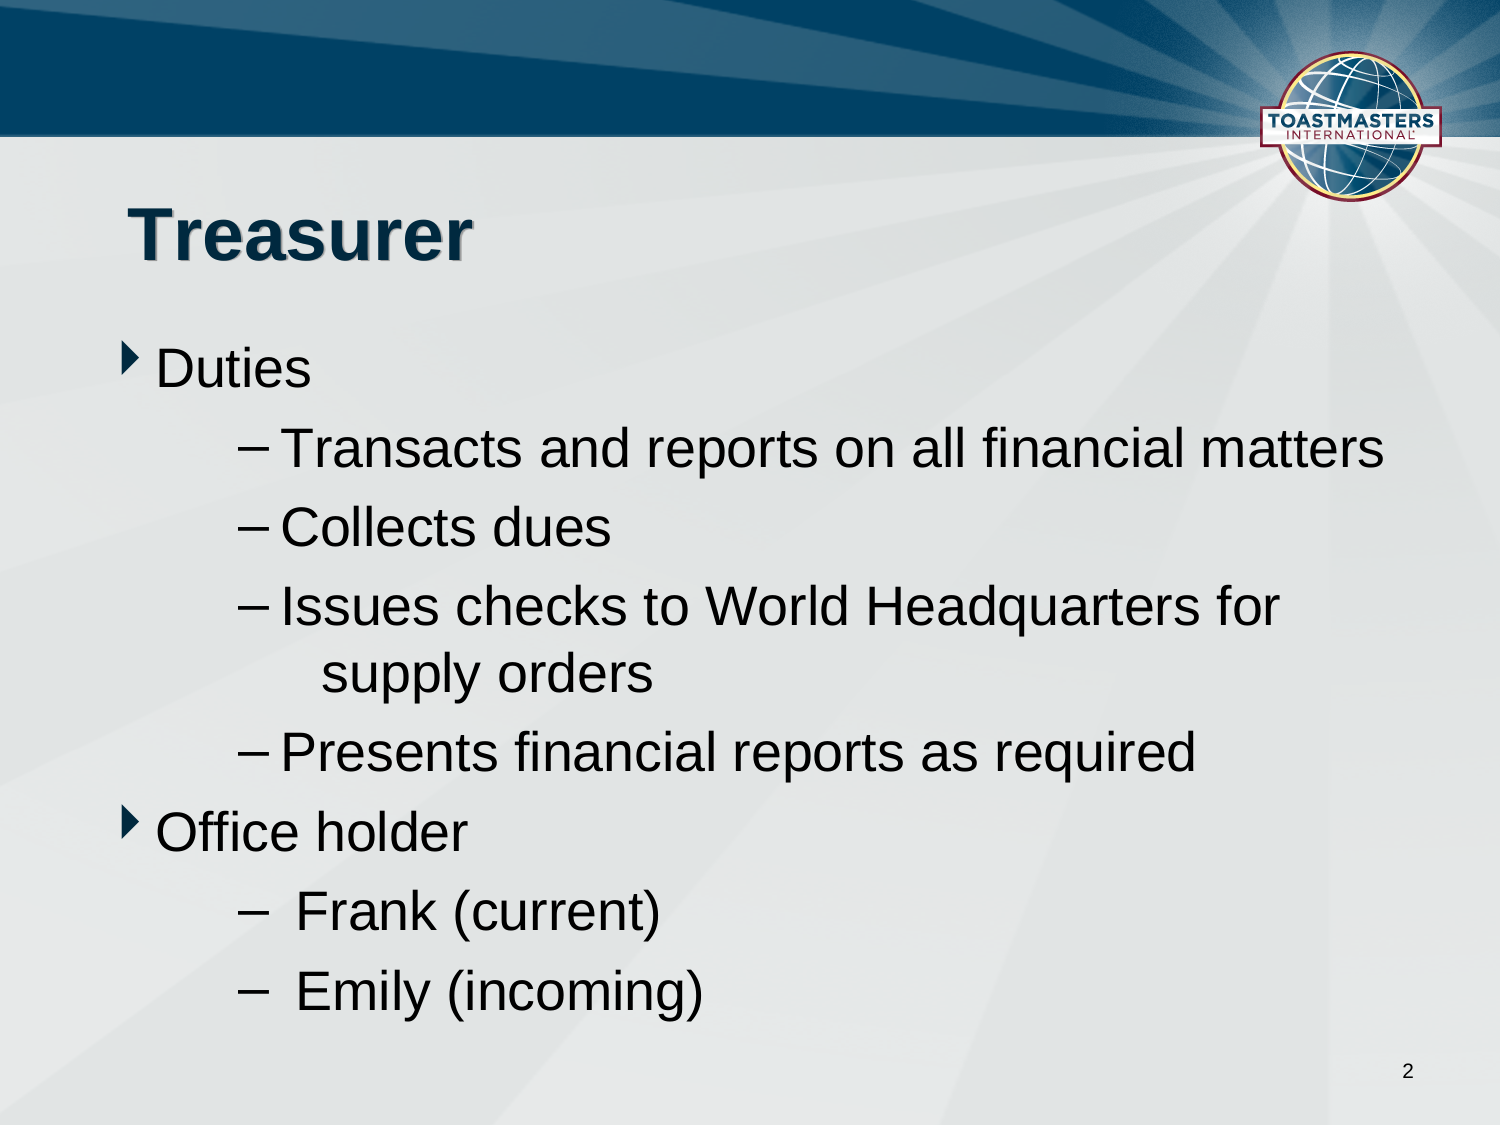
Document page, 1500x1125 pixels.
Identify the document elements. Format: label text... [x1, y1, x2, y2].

text_box 2 [1387, 1050, 1428, 1091]
title Treasurer [112, 149, 1388, 325]
list Duties Transacts and reports on all financial matters Collects dues Issues checks to World Headquarters for supply orders Presents financial reports as required Office holder Frank (current) Emily (incoming) [90, 324, 1411, 1038]
picture [0, 0, 1500, 1125]
